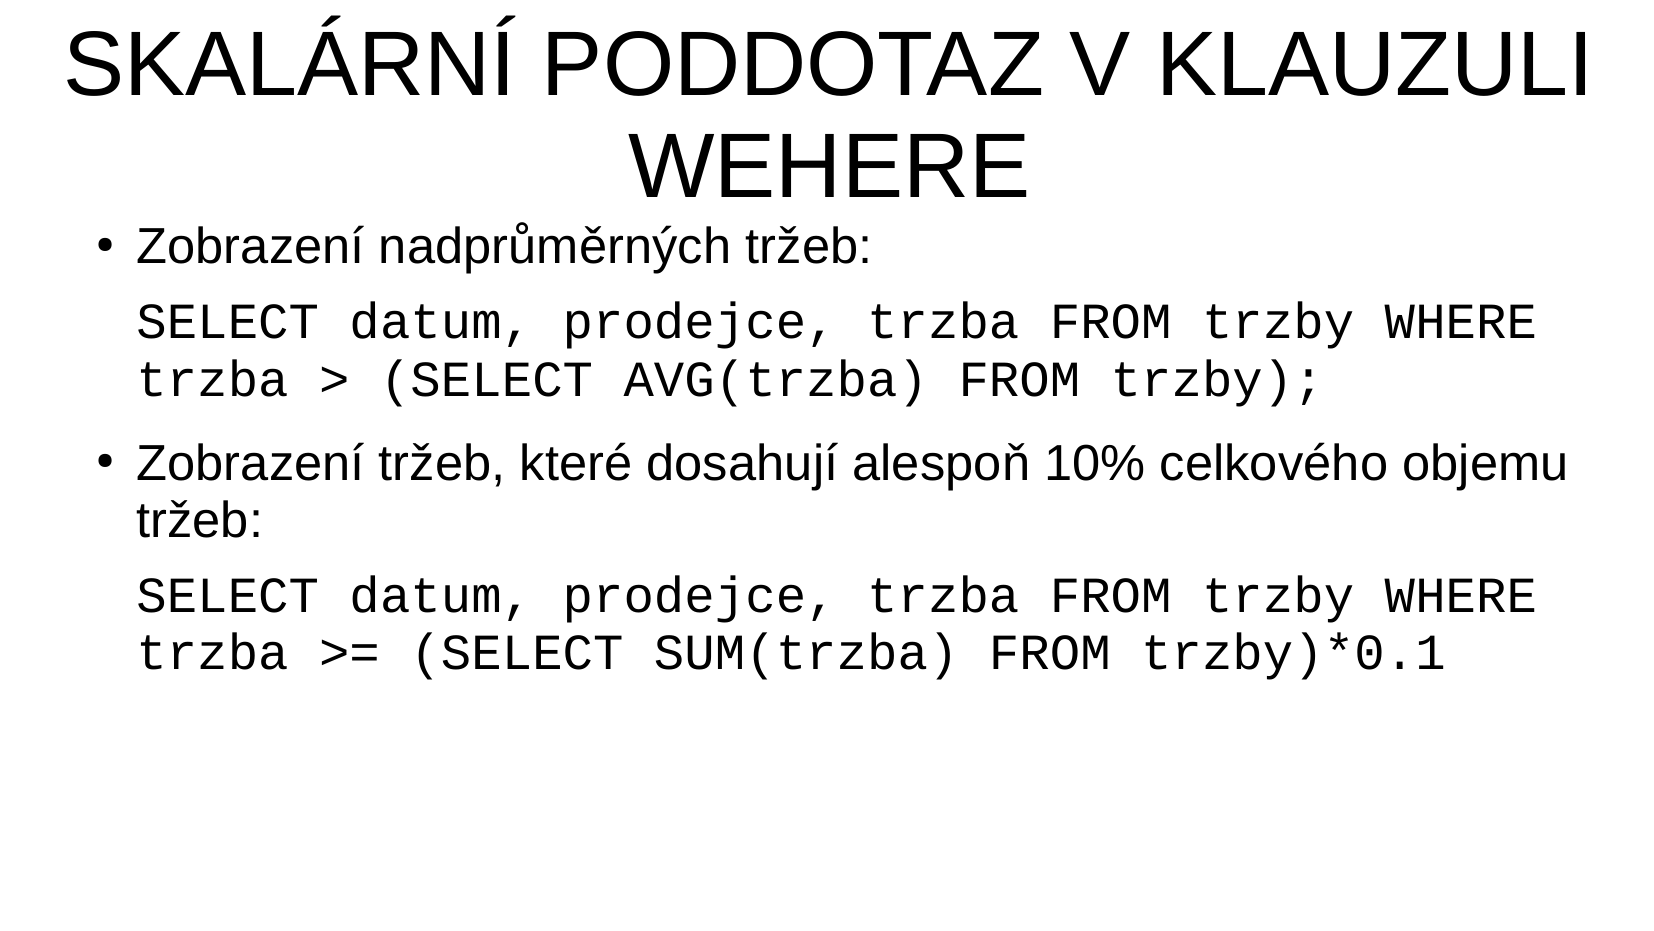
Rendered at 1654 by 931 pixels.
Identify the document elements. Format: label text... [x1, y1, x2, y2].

list Zobrazení nadprůměrných tržeb: SELECT datum, prodejce, trzba FROM trzby WHERE trzba > (SELECT AVG(trzba) FROM trzby); Zobrazení tržeb, které dosahují alespoň 10% celkového objemu tržeb: SELECT datum, prodejce, trzba FROM trzby WHERE trzba >= (SELECT SUM(trzba) FROM trzby)*0.1 [82, 217, 1571, 758]
title SKALÁRNÍ PODDOTAZ V KLAUZULI WEHERE [59, 12, 1601, 218]
